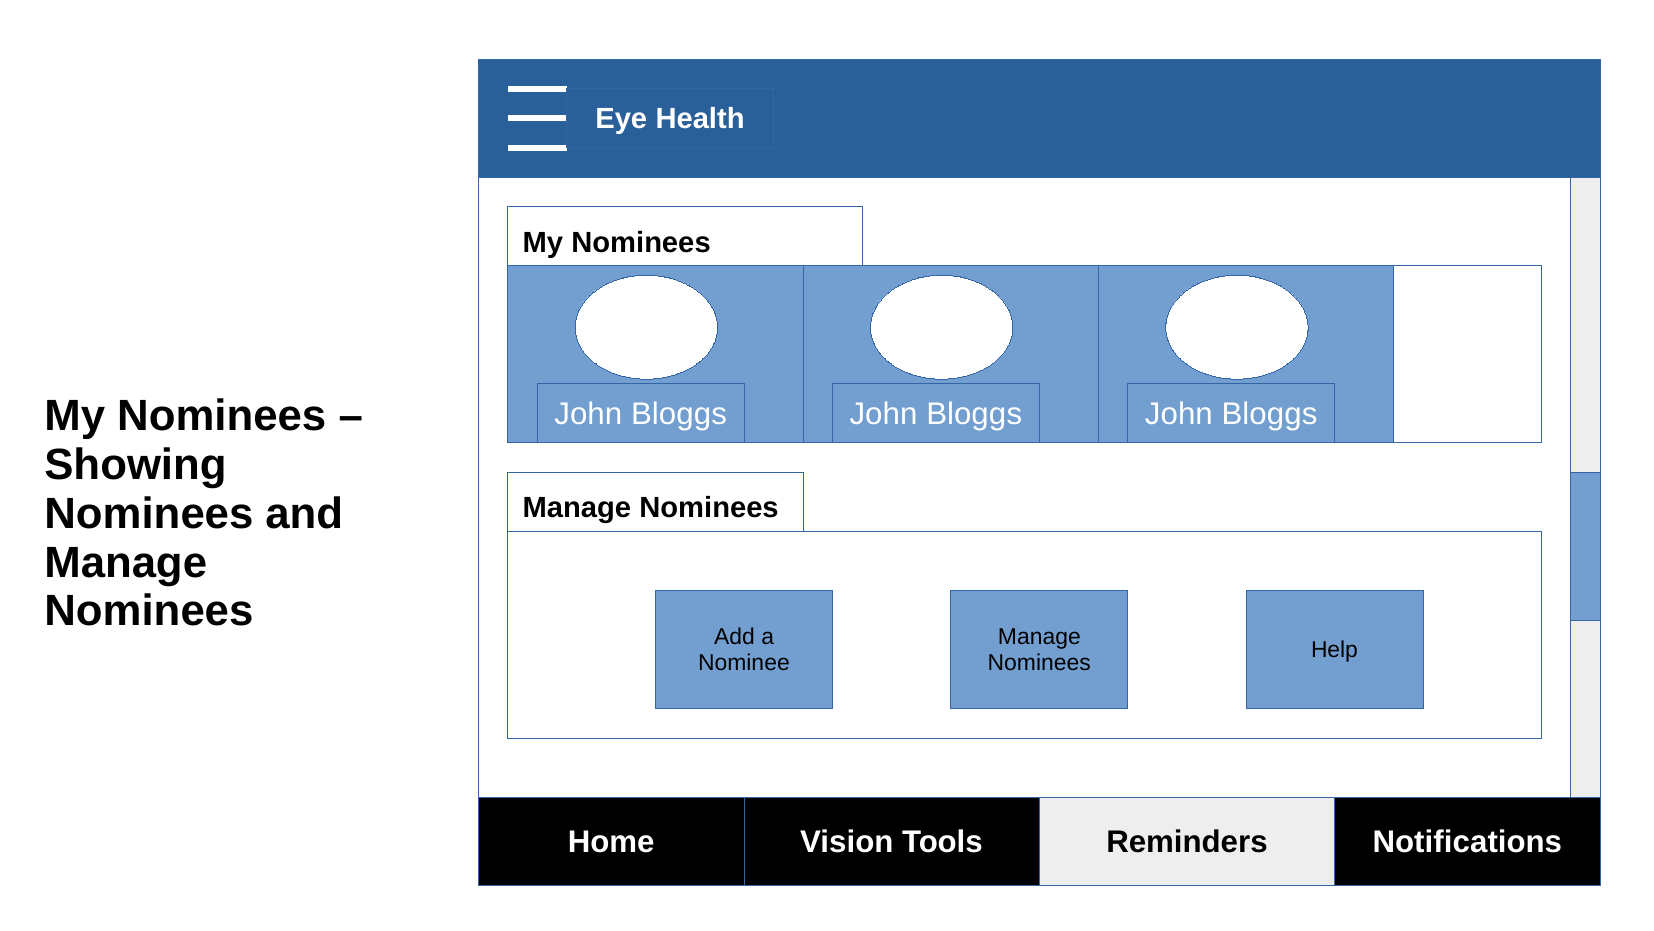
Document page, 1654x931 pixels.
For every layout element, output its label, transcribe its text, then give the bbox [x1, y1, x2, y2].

text_box Eye Health [566, 88, 774, 148]
text_box Help [1246, 590, 1424, 709]
text_box Add a Nominee [655, 590, 833, 709]
text_box Home [478, 797, 744, 886]
text_box My Nominees [507, 206, 863, 265]
text_box Notifications [1334, 797, 1601, 886]
text_box Manage Nominees [950, 590, 1128, 709]
text_box Manage Nominees [507, 472, 804, 532]
text_box Vision Tools [744, 797, 1039, 886]
text_box [478, 59, 1601, 798]
text_box Reminders [1039, 797, 1334, 886]
text_box My Nominees – Showing Nominees and Manage Nominees [29, 383, 443, 692]
text_box John Bloggs [832, 383, 1040, 443]
text_box John Bloggs [537, 383, 745, 443]
text_box John Bloggs [1127, 383, 1335, 443]
